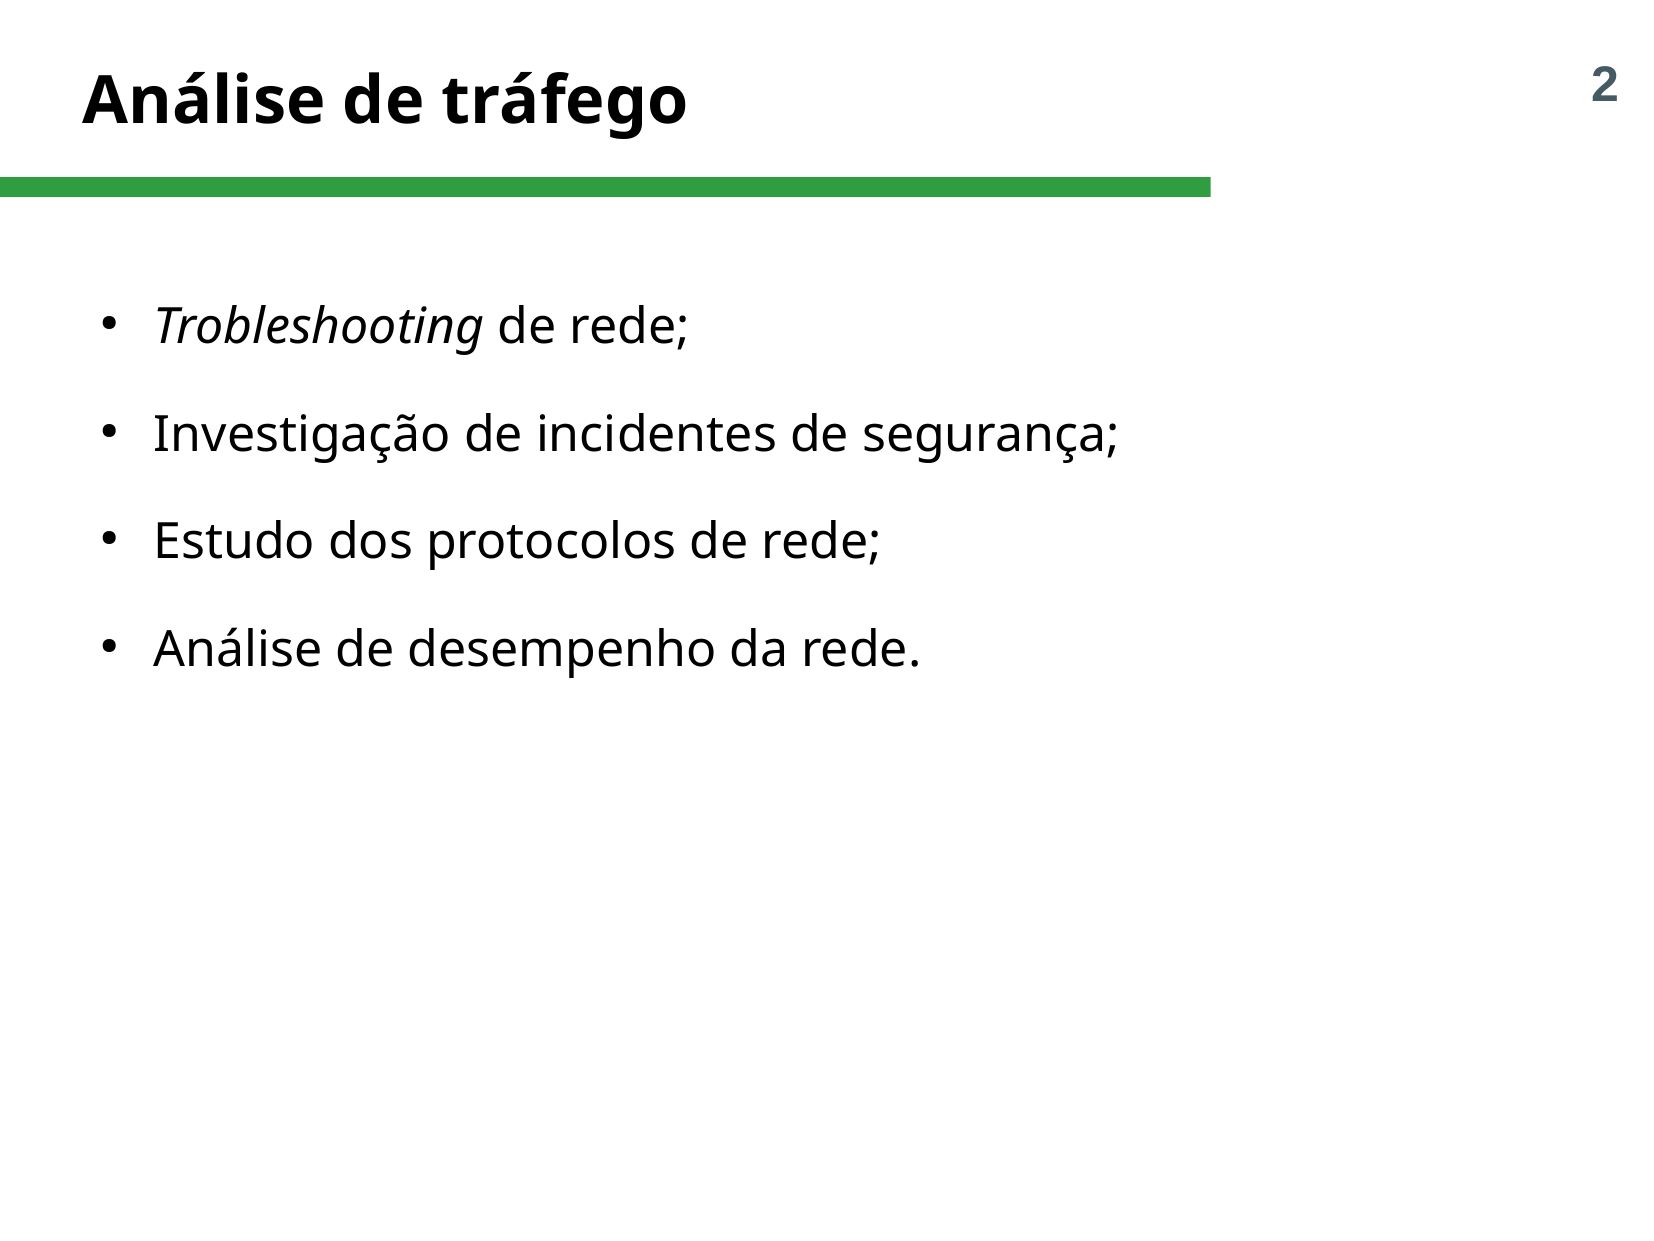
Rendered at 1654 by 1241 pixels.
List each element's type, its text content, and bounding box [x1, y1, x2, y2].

title Análise de tráfego [82, 0, 1152, 202]
list Trobleshooting de rede; Investigação de incidentes de segurança; Estudo dos protocolos de rede; Análise de desempenho da rede. [82, 290, 1571, 1216]
